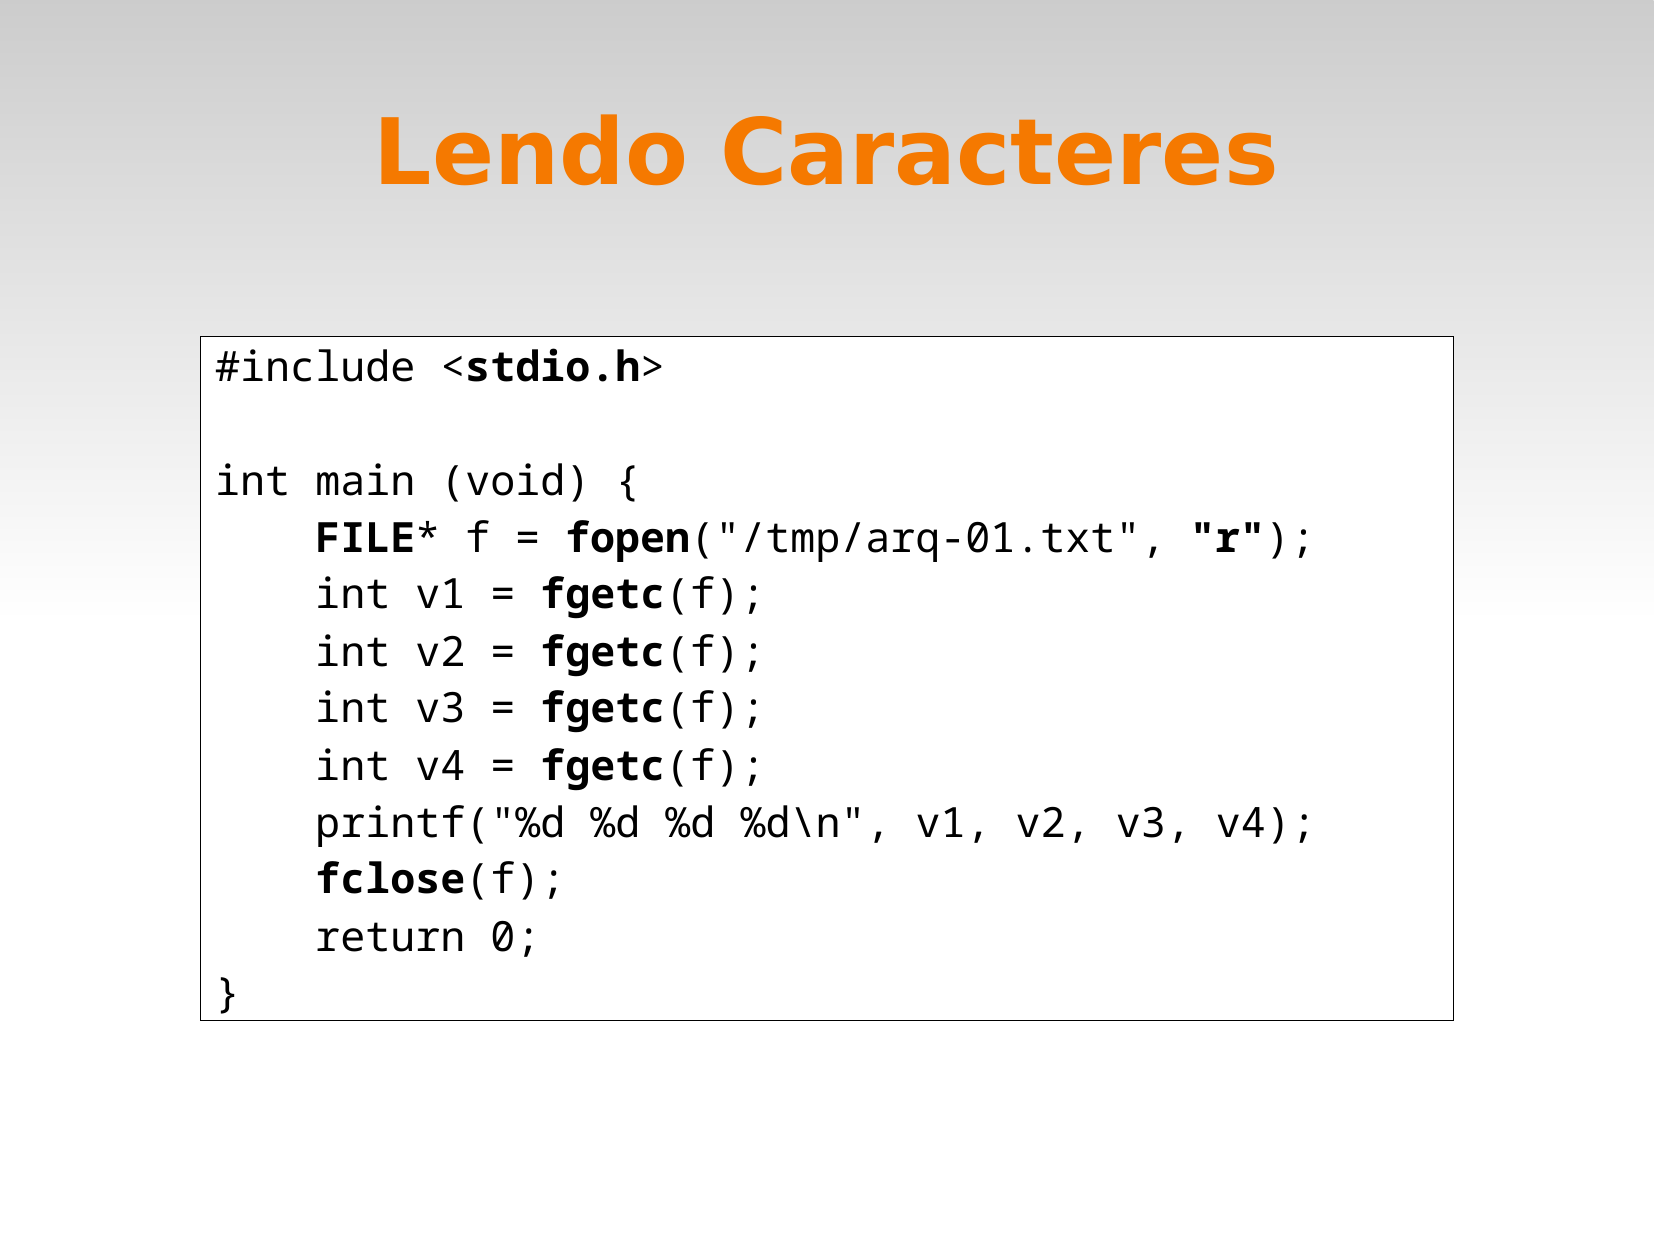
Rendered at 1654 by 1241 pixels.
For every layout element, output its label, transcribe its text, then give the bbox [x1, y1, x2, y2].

title Lendo Caracteres [82, 49, 1571, 257]
text_box #include <stdio.h> int main (void) { FILE* f = fopen("/tmp/arq-01.txt", "r"); int v1 = fgetc(f); int v2 = fgetc(f); int v3 = fgetc(f); int v4 = fgetc(f); printf("%d %d %d %d\n", v1, v2, v3, v4); fclose(f); return 0; } [200, 387, 1454, 970]
